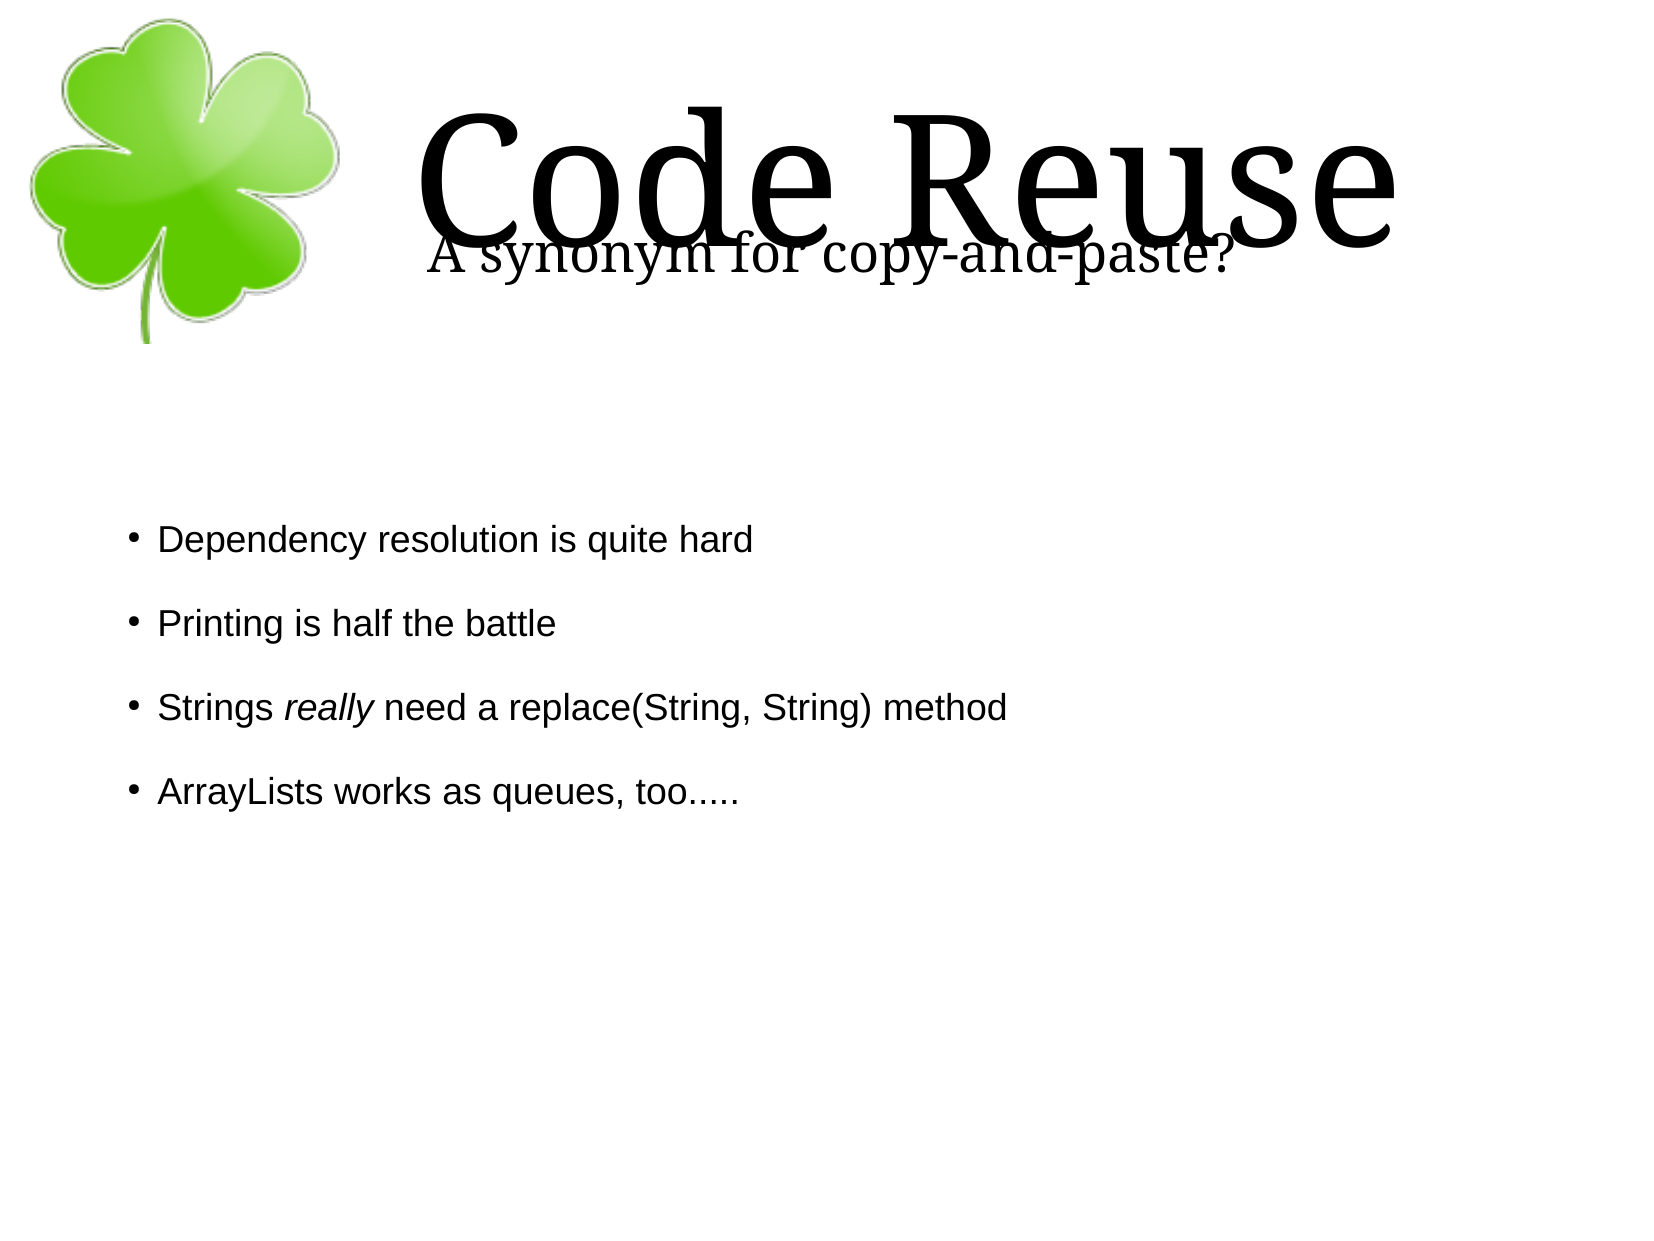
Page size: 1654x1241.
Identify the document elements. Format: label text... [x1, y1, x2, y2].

text_box A synonym for copy-and-paste? [412, 272, 1426, 286]
picture [0, 0, 371, 344]
text_box Code Reuse [396, 42, 1560, 272]
text_box Dependency resolution is quite hard Printing is half the battle Strings really need a replace(String, String) method ArrayLists works as queues, too..... [112, 510, 1613, 820]
